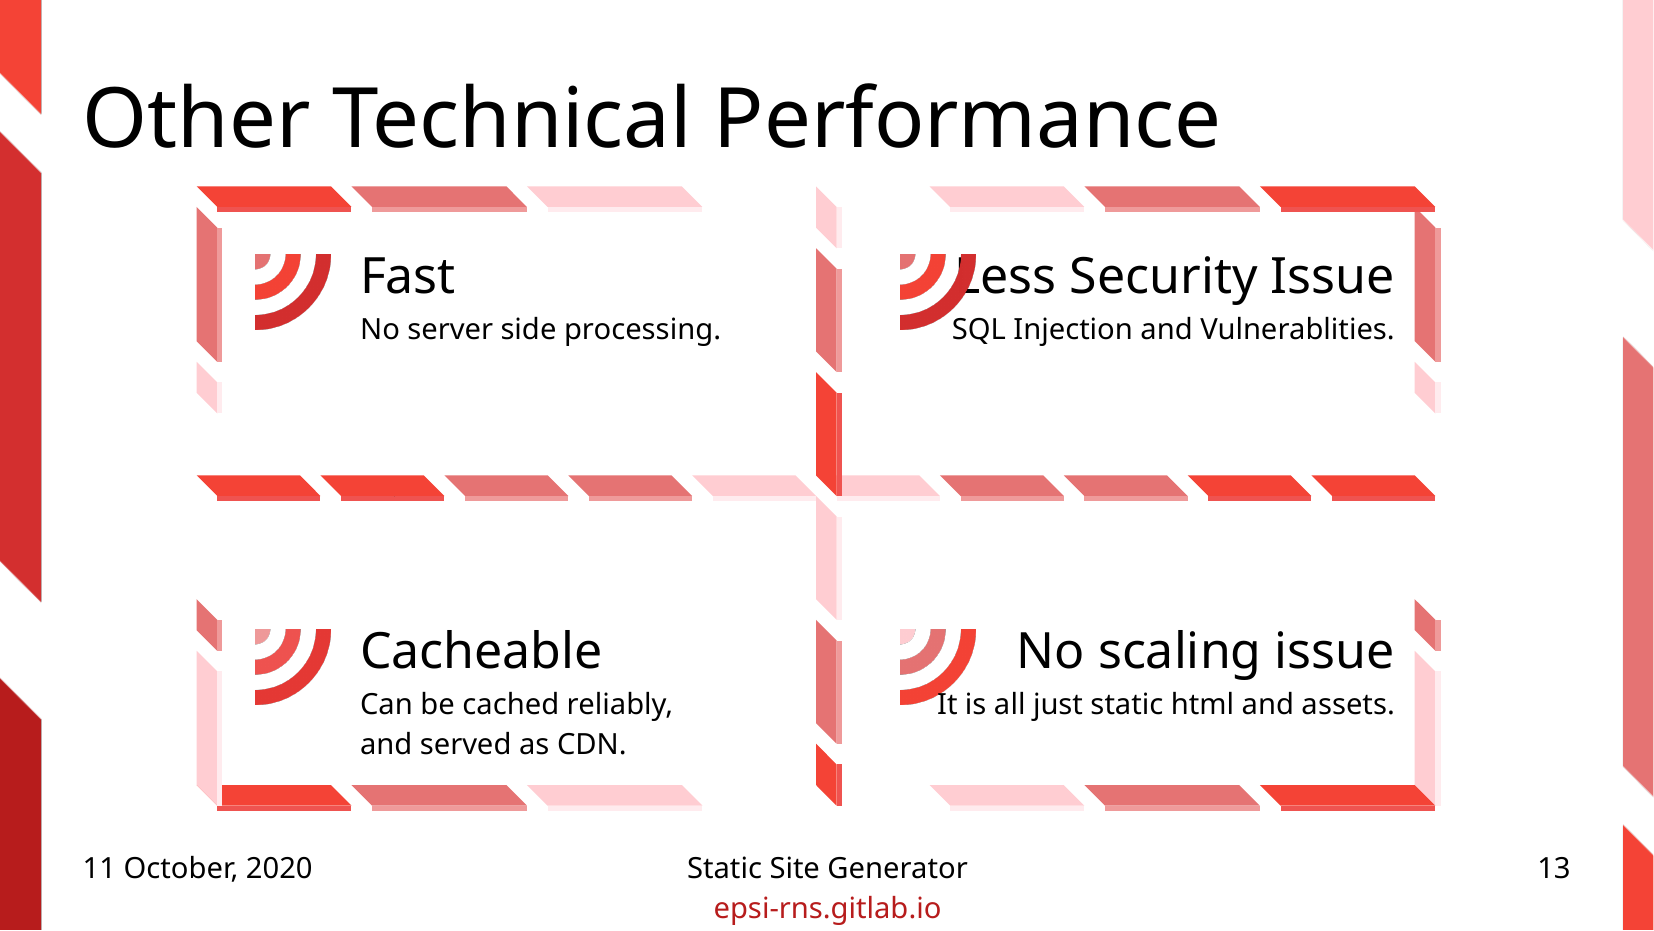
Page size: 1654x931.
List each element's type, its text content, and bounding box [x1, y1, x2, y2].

list Fast No server side processing. [360, 240, 751, 376]
list Less Security Issue SQL Injection and Vulnerablities. [945, 240, 1396, 360]
list No scaling issue It is all just static html and assets. [930, 615, 1396, 766]
list Cacheable Can be cached reliably, and served as CDN. [360, 615, 721, 781]
picture [0, 0, 1654, 931]
